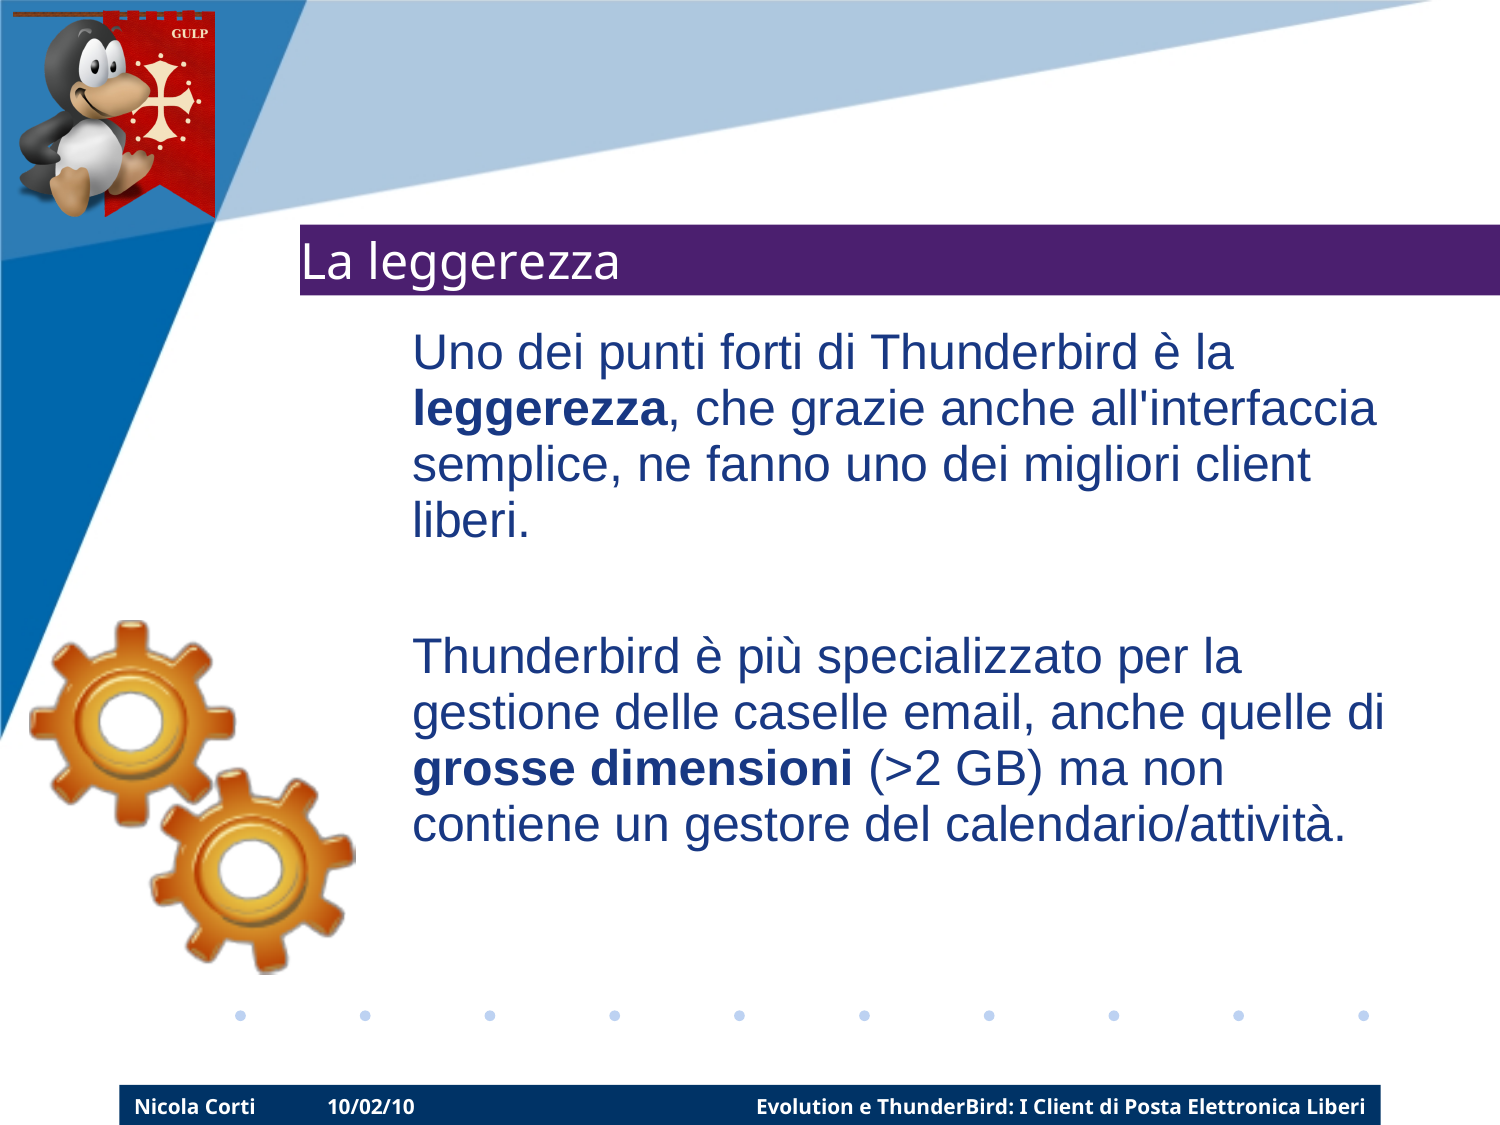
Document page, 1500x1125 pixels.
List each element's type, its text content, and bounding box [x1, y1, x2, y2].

picture [0, 0, 1500, 975]
title La leggerezza [300, 224, 1500, 296]
list Uno dei punti forti di Thunderbird è la leggerezza, che grazie anche all'interfaccia semplice, ne fanno uno dei migliori client liberi. Thunderbird è più specializzato per la gestione delle caselle email, anche quelle di grosse dimensioni (>2 GB) ma non contiene un gestore del calendario/attività. [299, 324, 1418, 1068]
